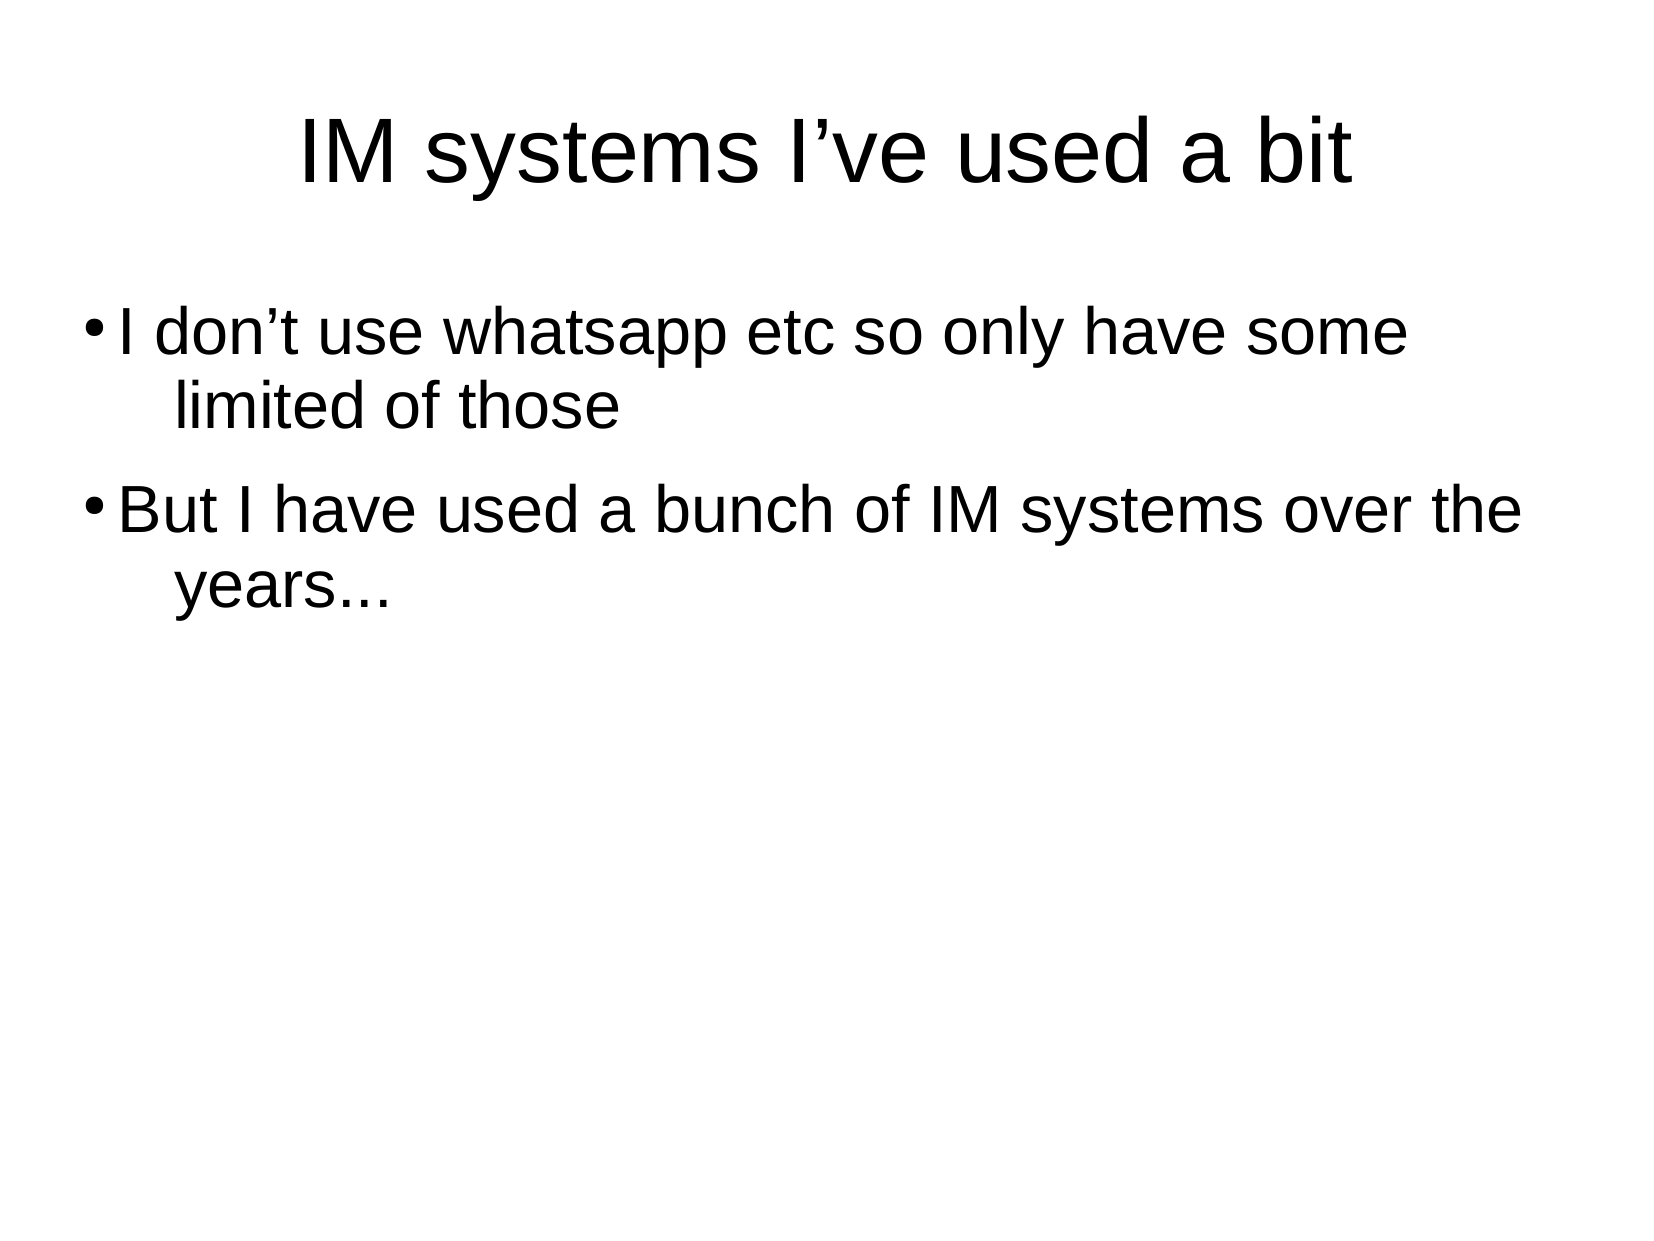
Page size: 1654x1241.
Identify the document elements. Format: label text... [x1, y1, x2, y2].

list I don’t use whatsapp etc so only have some limited of those But I have used a bunch of IM systems over the years... [82, 290, 1569, 1008]
title IM systems I’ve used a bit [82, 49, 1569, 255]
